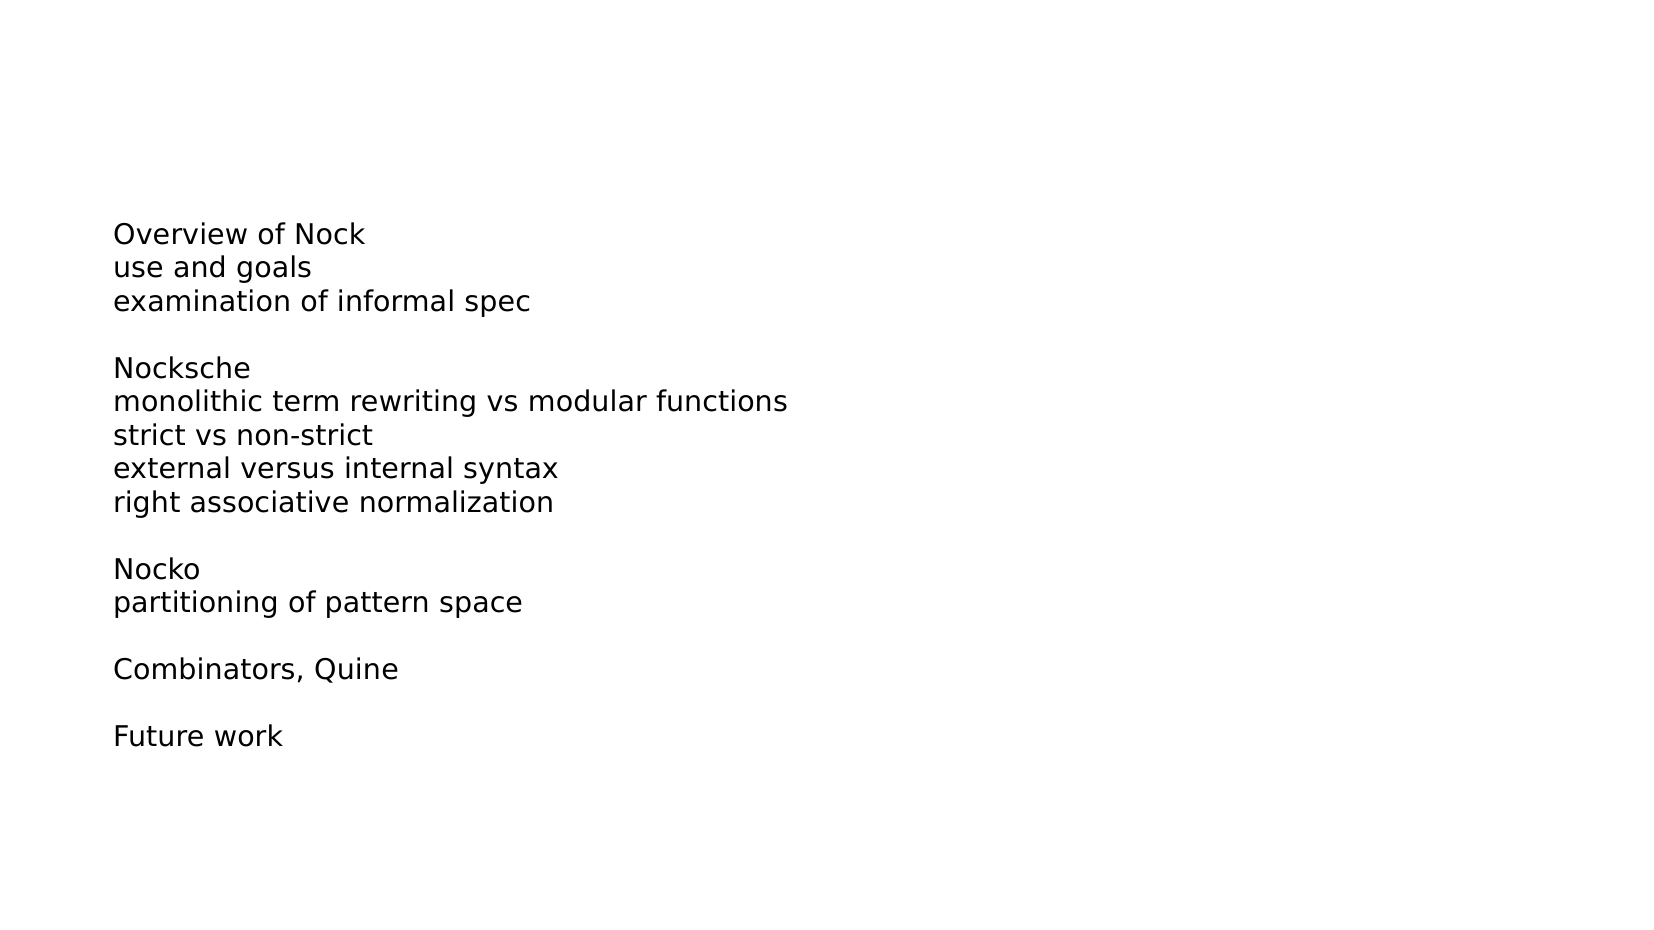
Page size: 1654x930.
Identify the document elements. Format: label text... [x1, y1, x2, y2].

list Overview of Nock use and goals examination of informal spec Nocksche monolithic term rewriting vs modular functions strict vs non-strict external versus internal syntax right associative normalization Nocko partitioning of pattern space Combinators, Quine Future work [82, 217, 1571, 757]
